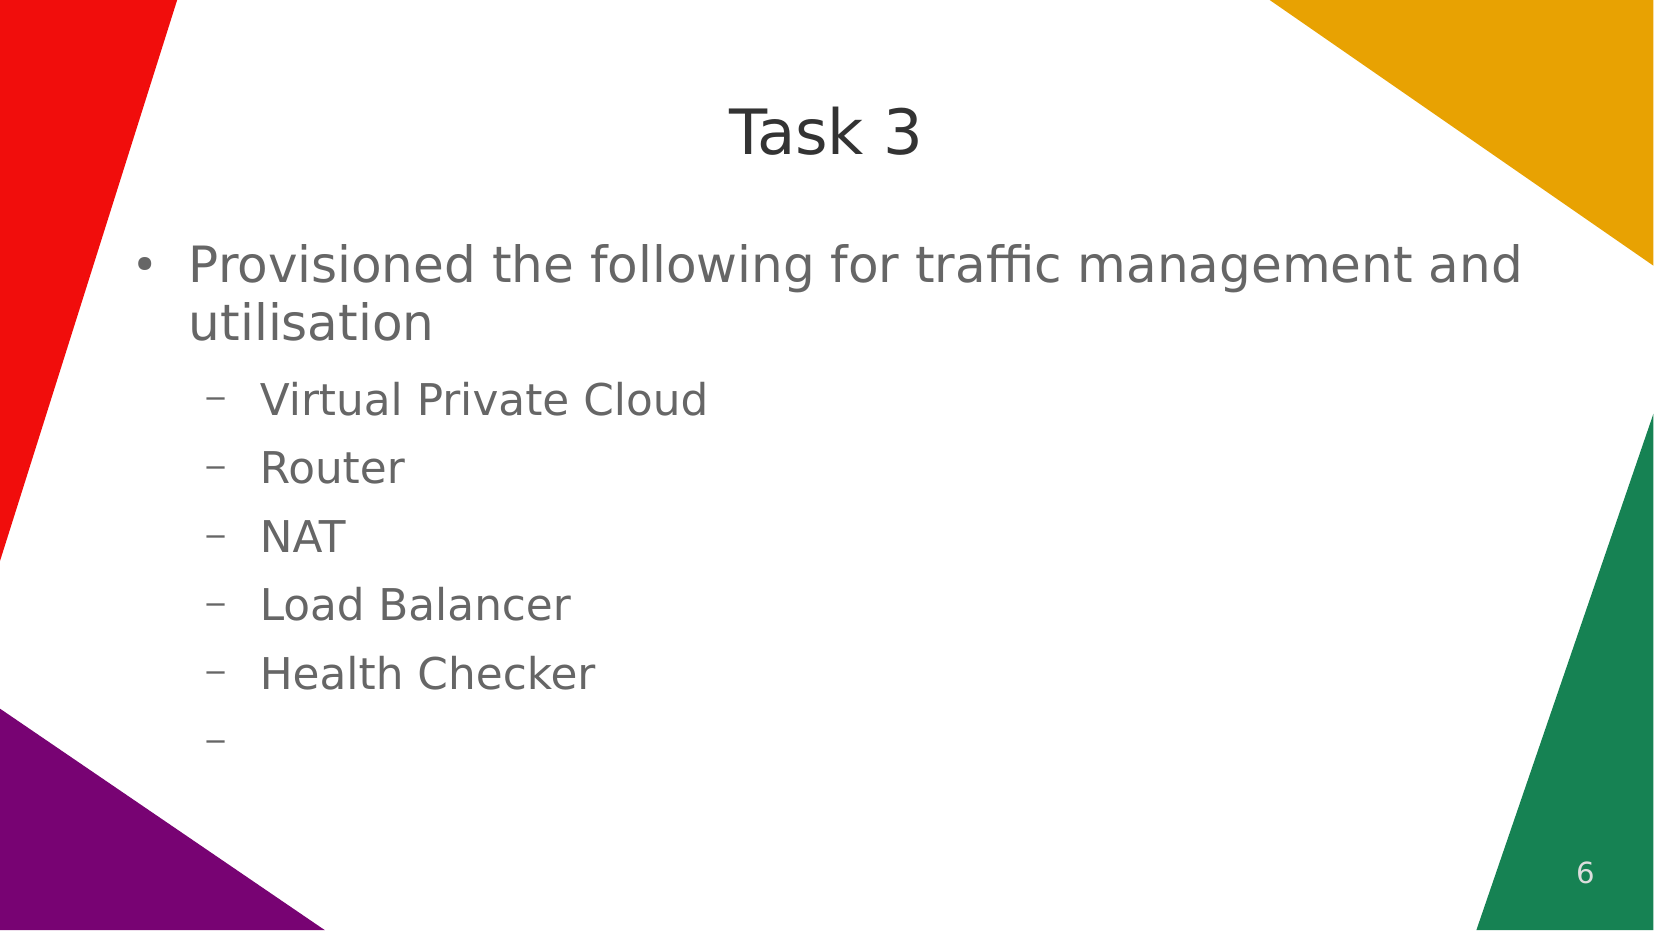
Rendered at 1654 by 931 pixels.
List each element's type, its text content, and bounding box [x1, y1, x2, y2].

title Task 3 [118, 59, 1536, 207]
list Provisioned the following for traffic management and utilisation Virtual Private Cloud Router NAT Load Balancer Health Checker [118, 236, 1536, 827]
